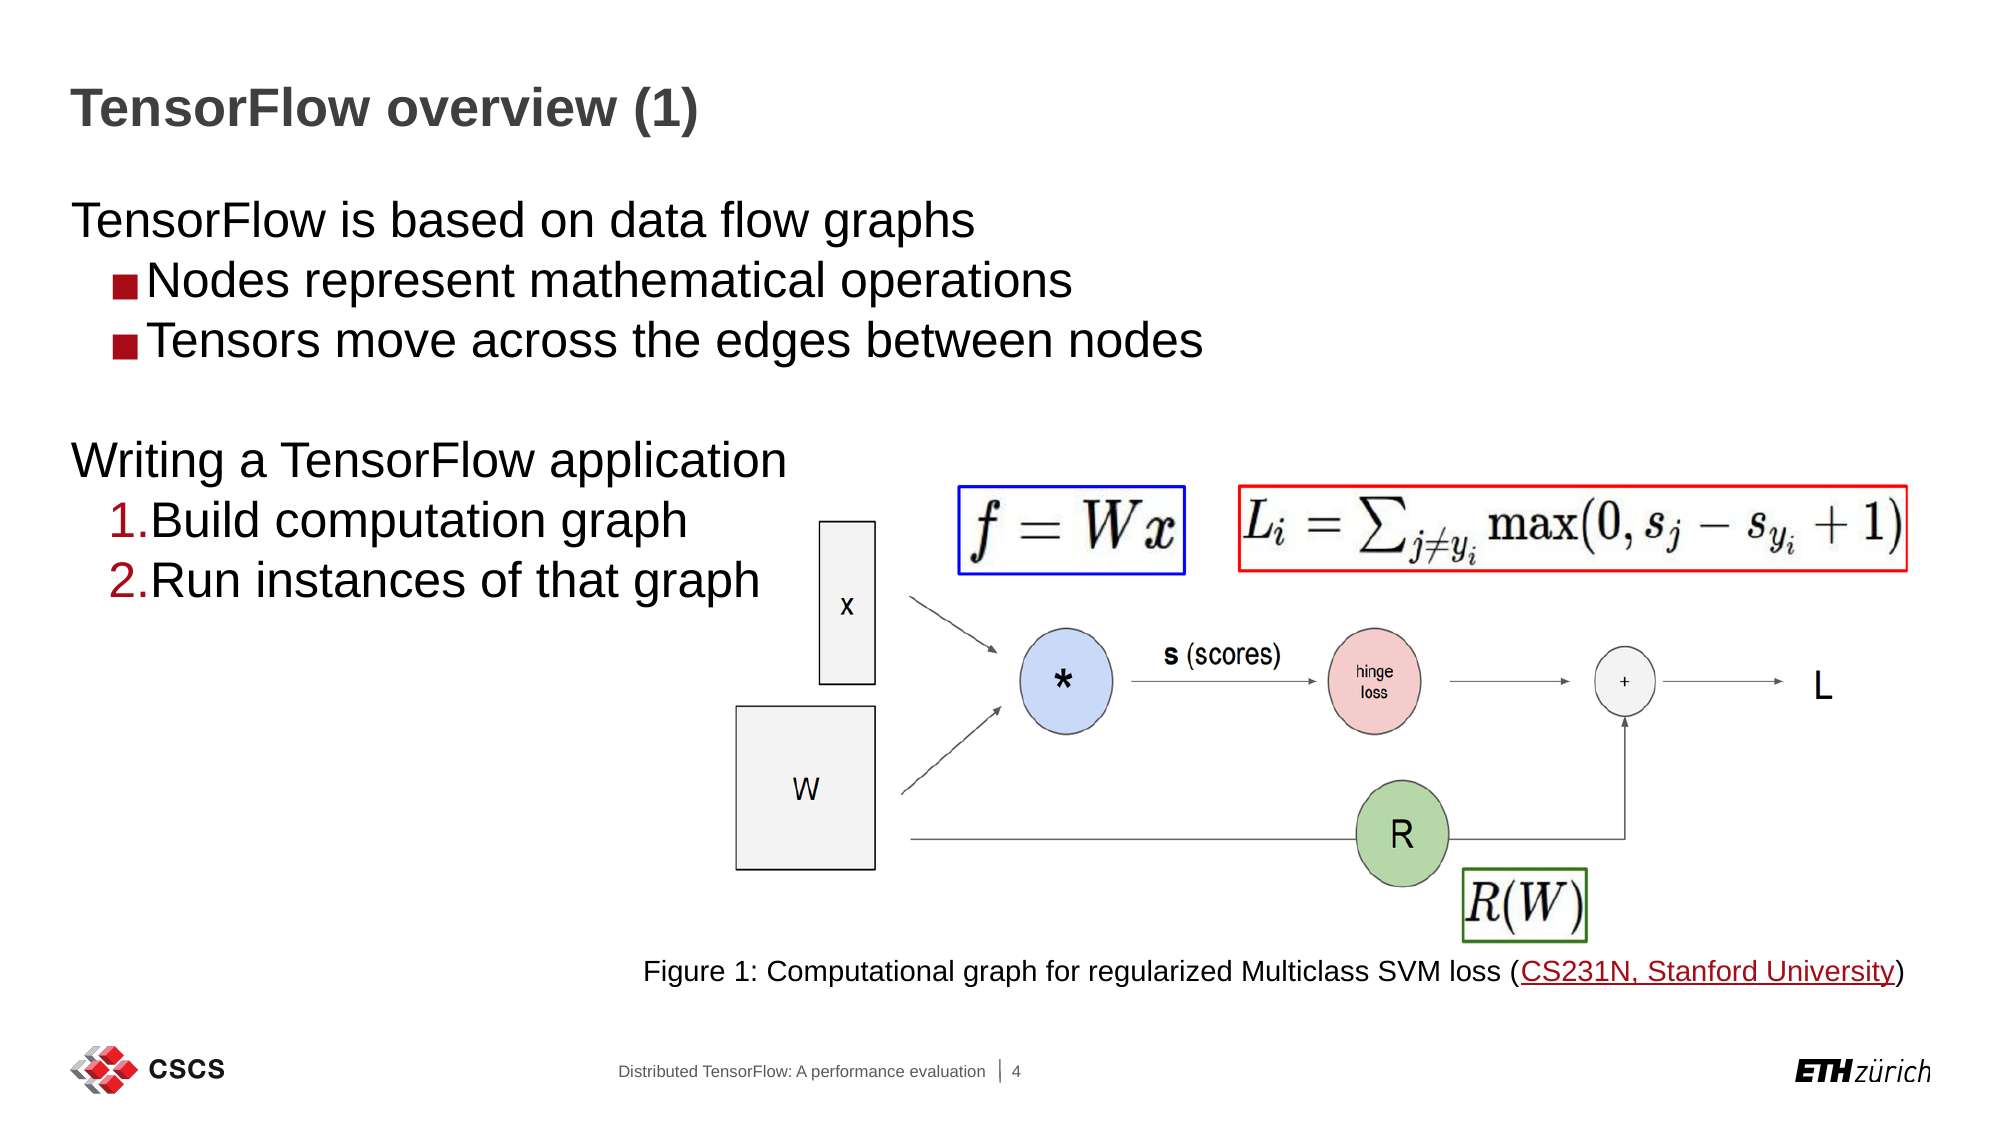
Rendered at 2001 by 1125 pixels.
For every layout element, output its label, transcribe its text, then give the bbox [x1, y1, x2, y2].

picture [1795, 1059, 1930, 1082]
slide_number <number> [999, 1059, 1063, 1083]
title TensorFlow overview (1) [70, 7, 1930, 149]
picture [57, 1033, 236, 1106]
text_box Figure 1: Computational graph for regularized Multiclass SVM loss (CS231N, Stanford University) [628, 937, 1938, 993]
list TensorFlow is based on data flow graphs Nodes represent mathematical operations Tensors move across the edges between nodes Writing a TensorFlow application Build computation graph Run instances of that graph [70, 178, 1930, 1022]
footer Distributed TensorFlow: A performance evaluation [322, 1059, 998, 1083]
